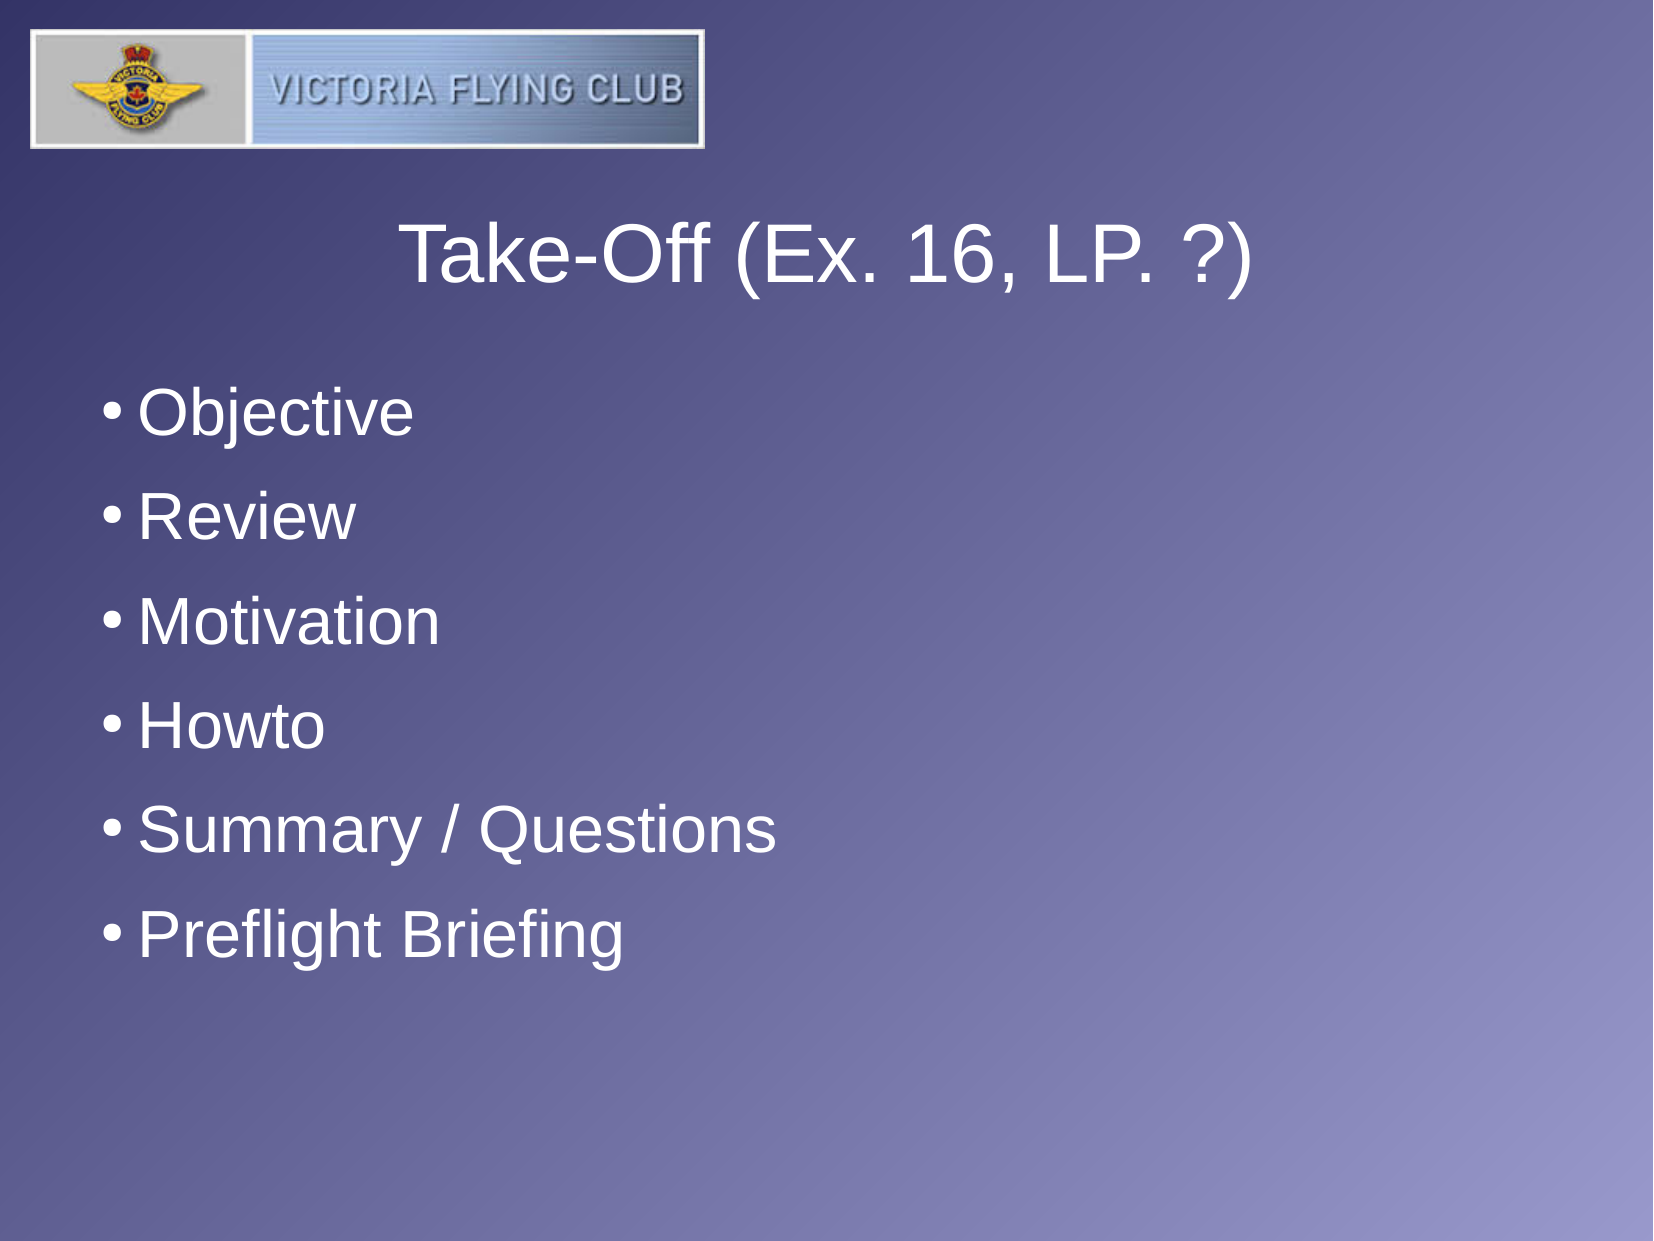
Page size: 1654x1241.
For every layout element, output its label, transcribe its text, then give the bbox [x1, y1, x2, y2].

picture [30, 29, 705, 149]
list Objective Review Motivation Howto Summary / Questions Preflight Briefing [82, 375, 1571, 1095]
title Take-Off (Ex. 16, LP. ?) [82, 150, 1571, 358]
